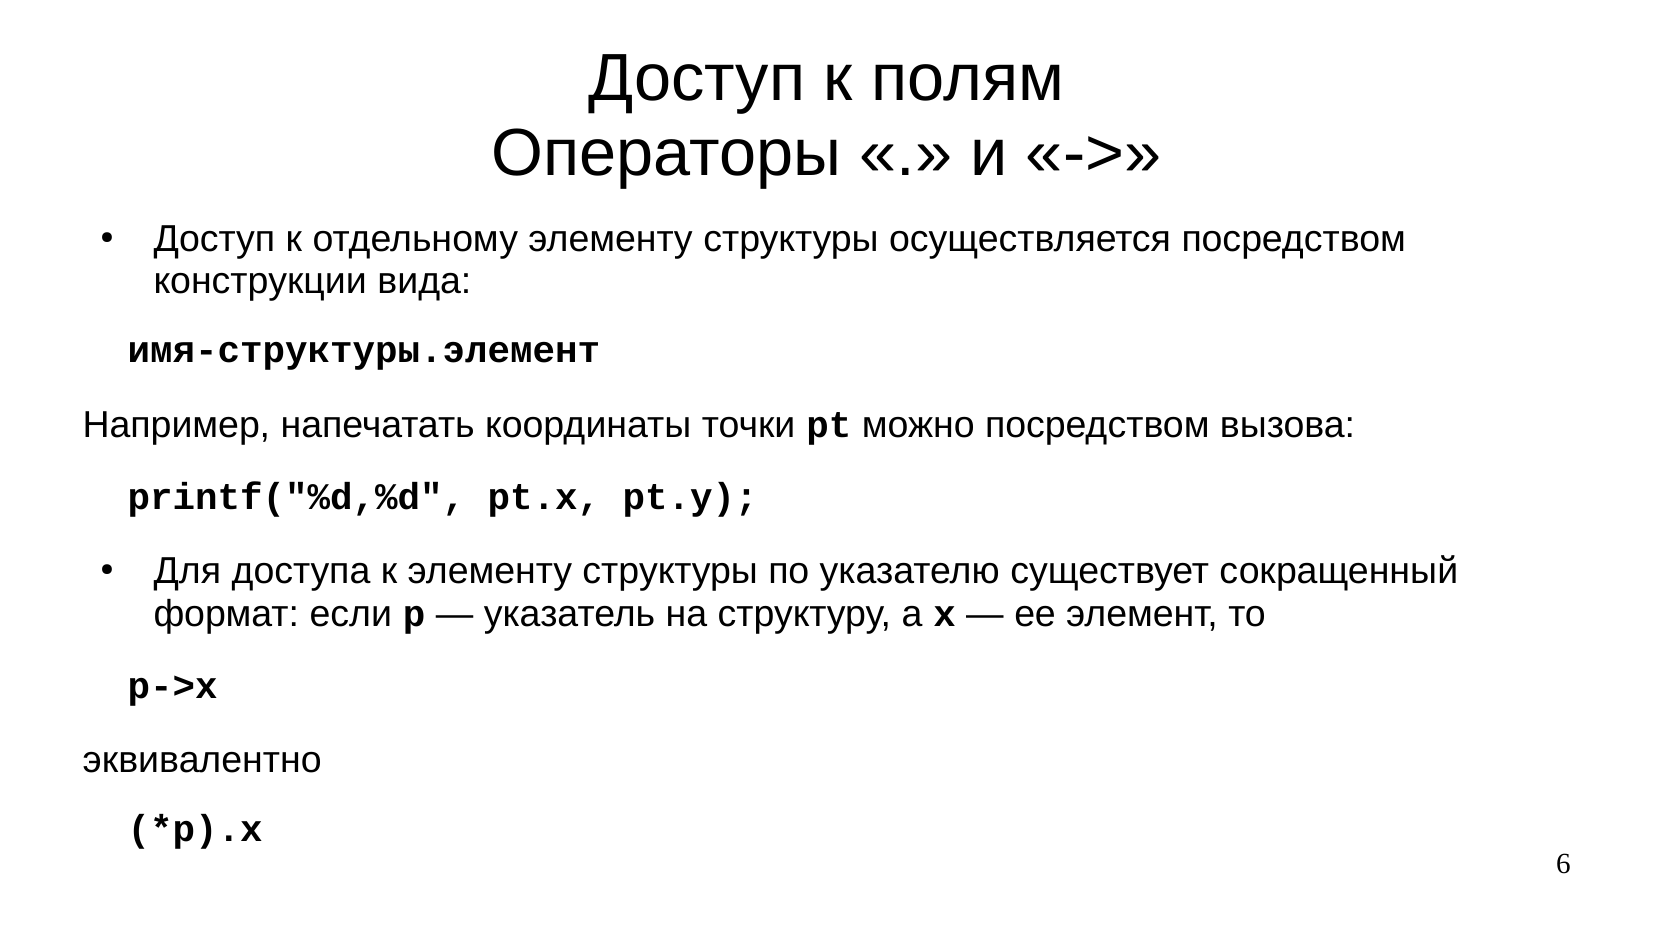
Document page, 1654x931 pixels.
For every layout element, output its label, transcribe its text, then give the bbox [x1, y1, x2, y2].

list Доступ к отдельному элементу структуры осуществляется посредством конструкции вида: имя-структуры.элемент Например, напечатать координаты точки pt можно посредством вызова: printf("%d,%d", pt.x, pt.y); Для доступа к элементу структуры по указателю существует сокращенный формат: если р — указатель на структуру, а x — ее элемент, то p->x эквивалентно (*p).x [82, 217, 1571, 886]
title Доступ к полям Операторы «.» и «->» [82, 37, 1571, 193]
